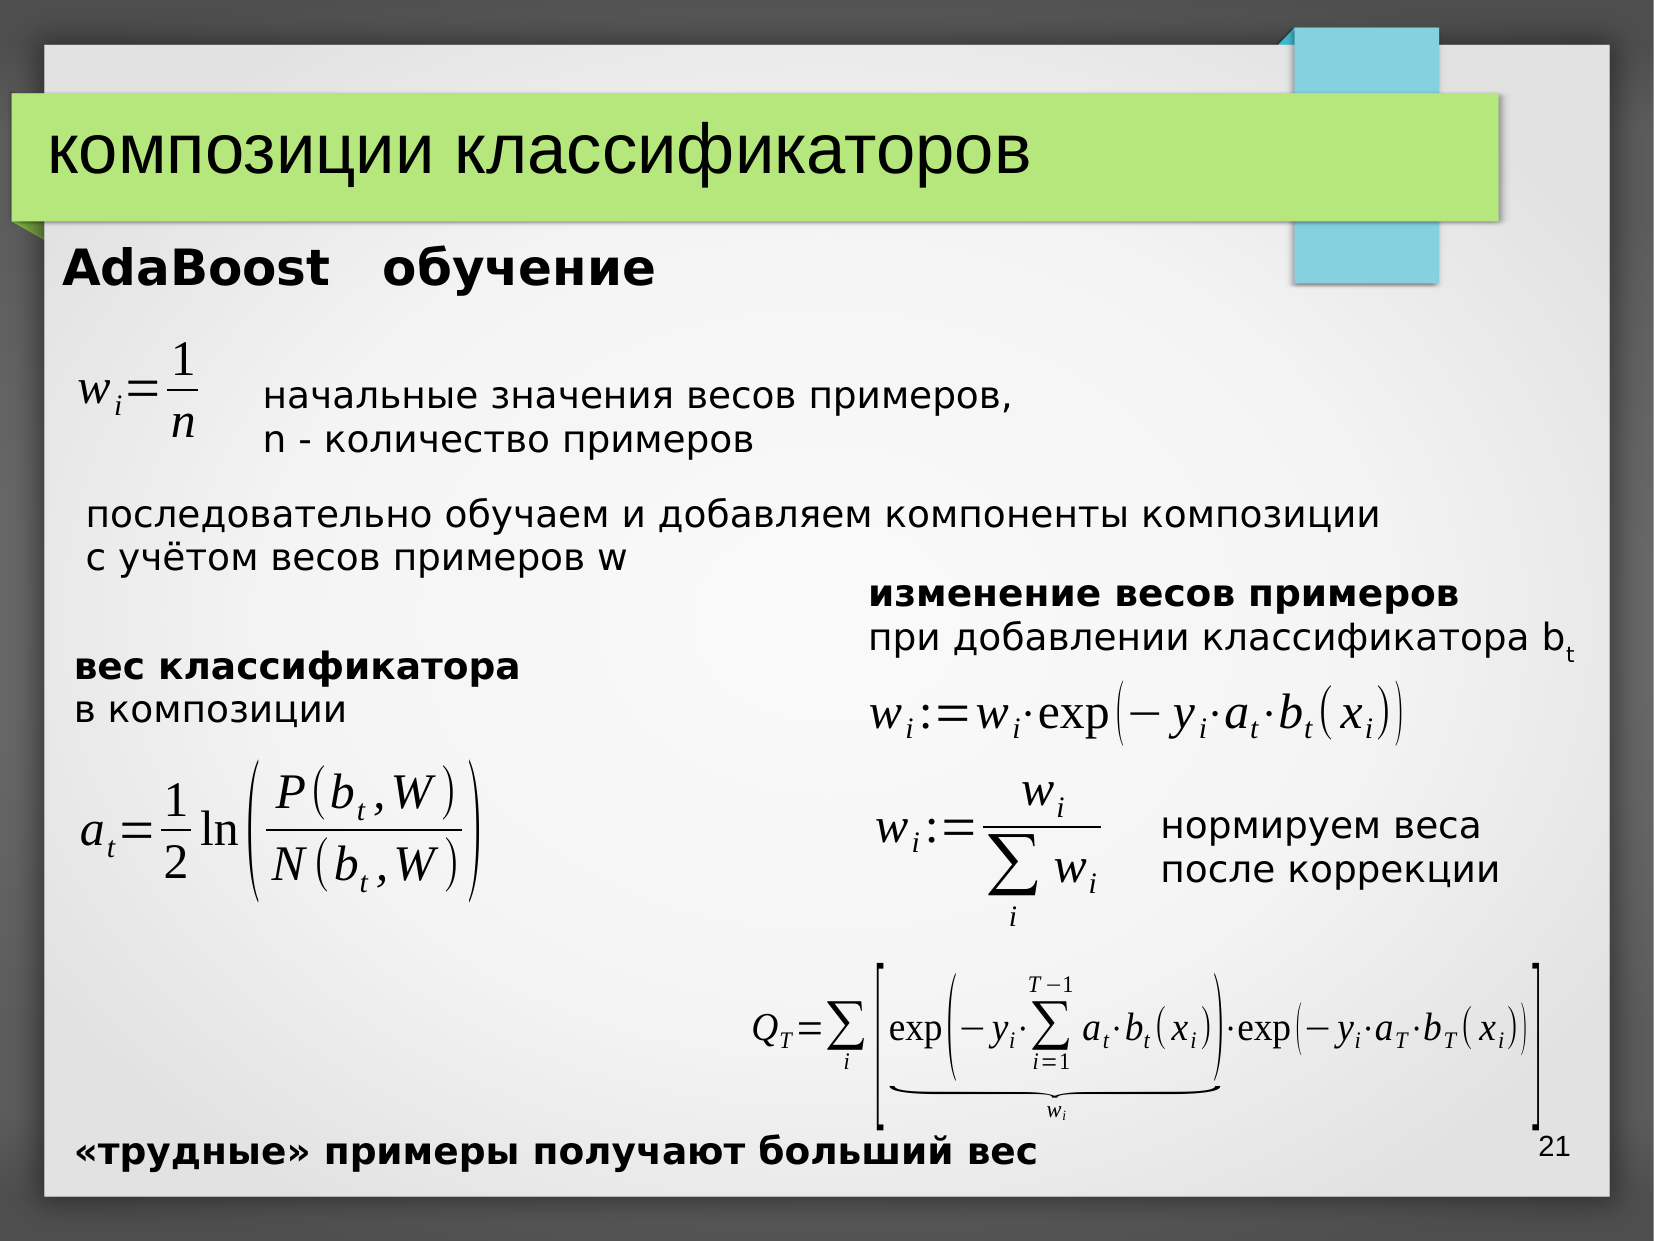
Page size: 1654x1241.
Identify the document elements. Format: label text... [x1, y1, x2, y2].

chart [862, 678, 1412, 750]
picture [0, 0, 1654, 1241]
chart [868, 761, 1110, 934]
text_box изменение весов примеров при добавлении классификатора bt [853, 564, 1595, 676]
text_box вес классификатора в композиции [59, 637, 556, 740]
text_box начальные значения весов примеров, n - количество примеров [248, 366, 1072, 469]
text_box AdaBoost обучение [47, 231, 768, 305]
title композиции классификаторов [47, 109, 1501, 189]
text_box «трудные» примеры получают больший вес [59, 1122, 1134, 1182]
chart [73, 755, 490, 906]
chart [70, 330, 207, 449]
text_box нормируем веса после коррекции [1145, 796, 1548, 899]
chart [745, 962, 1548, 1134]
text_box последовательно обучаем и добавляем компоненты композиции с учётом весов примеров w [70, 484, 1406, 587]
